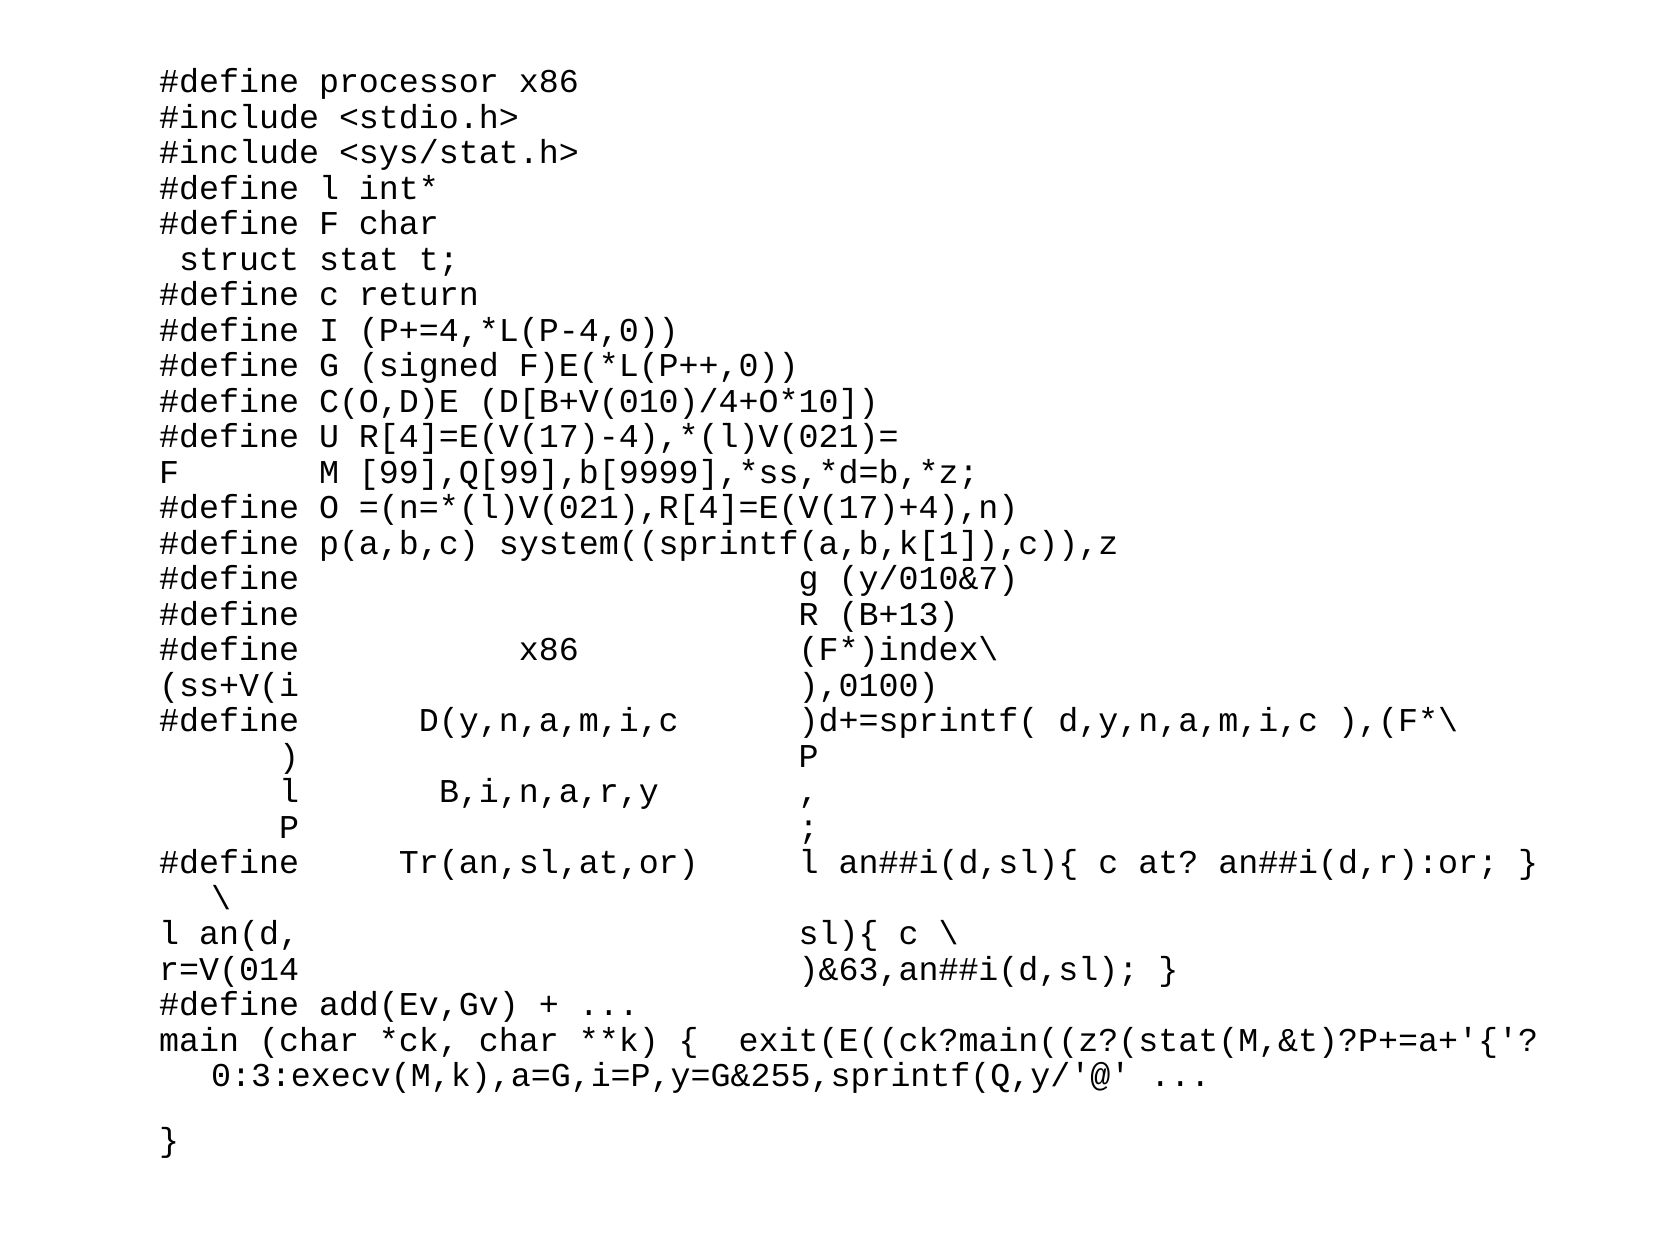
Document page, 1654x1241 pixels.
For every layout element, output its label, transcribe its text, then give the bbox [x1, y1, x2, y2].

text_box #define processor x86 #include <stdio.h> #include <sys/stat.h> #define l int* #define F char struct stat t; #define c return #define I (P+=4,*L(P-4,0)) #define G (signed F)E(*L(P++,0)) #define C(O,D)E (D[B+V(010)/4+O*10]) #define U R[4]=E(V(17)-4),*(l)V(021)= F M [99],Q[99],b[9999],*ss,*d=b,*z; #define O =(n=*(l)V(021),R[4]=E(V(17)+4),n) #define p(a,b,c) system((sprintf(a,b,k[1]),c)),z #define g (y/010&7) #define R (B+13) #define x86 (F*)index\ (ss+V(i ),0100) #define D(y,n,a,m,i,c )d+=sprintf( d,y,n,a,m,i,c ),(F*\ ) P l B,i,n,a,r,y , P ; #define Tr(an,sl,at,or) l an##i(d,sl){ c at? an##i(d,r):or; } \ l an(d, sl){ c \ r=V(014 )&63,an##i(d,sl); } #define add(Ev,Gv) + ... main (char *ck, char **k) { exit(E((ck?main((z?(stat(M,&t)?P+=a+'{'?0:3:execv(M,k),a=G,i=P,y=G&255,sprintf(Q,y/'@' ... } [141, 64, 1555, 1159]
